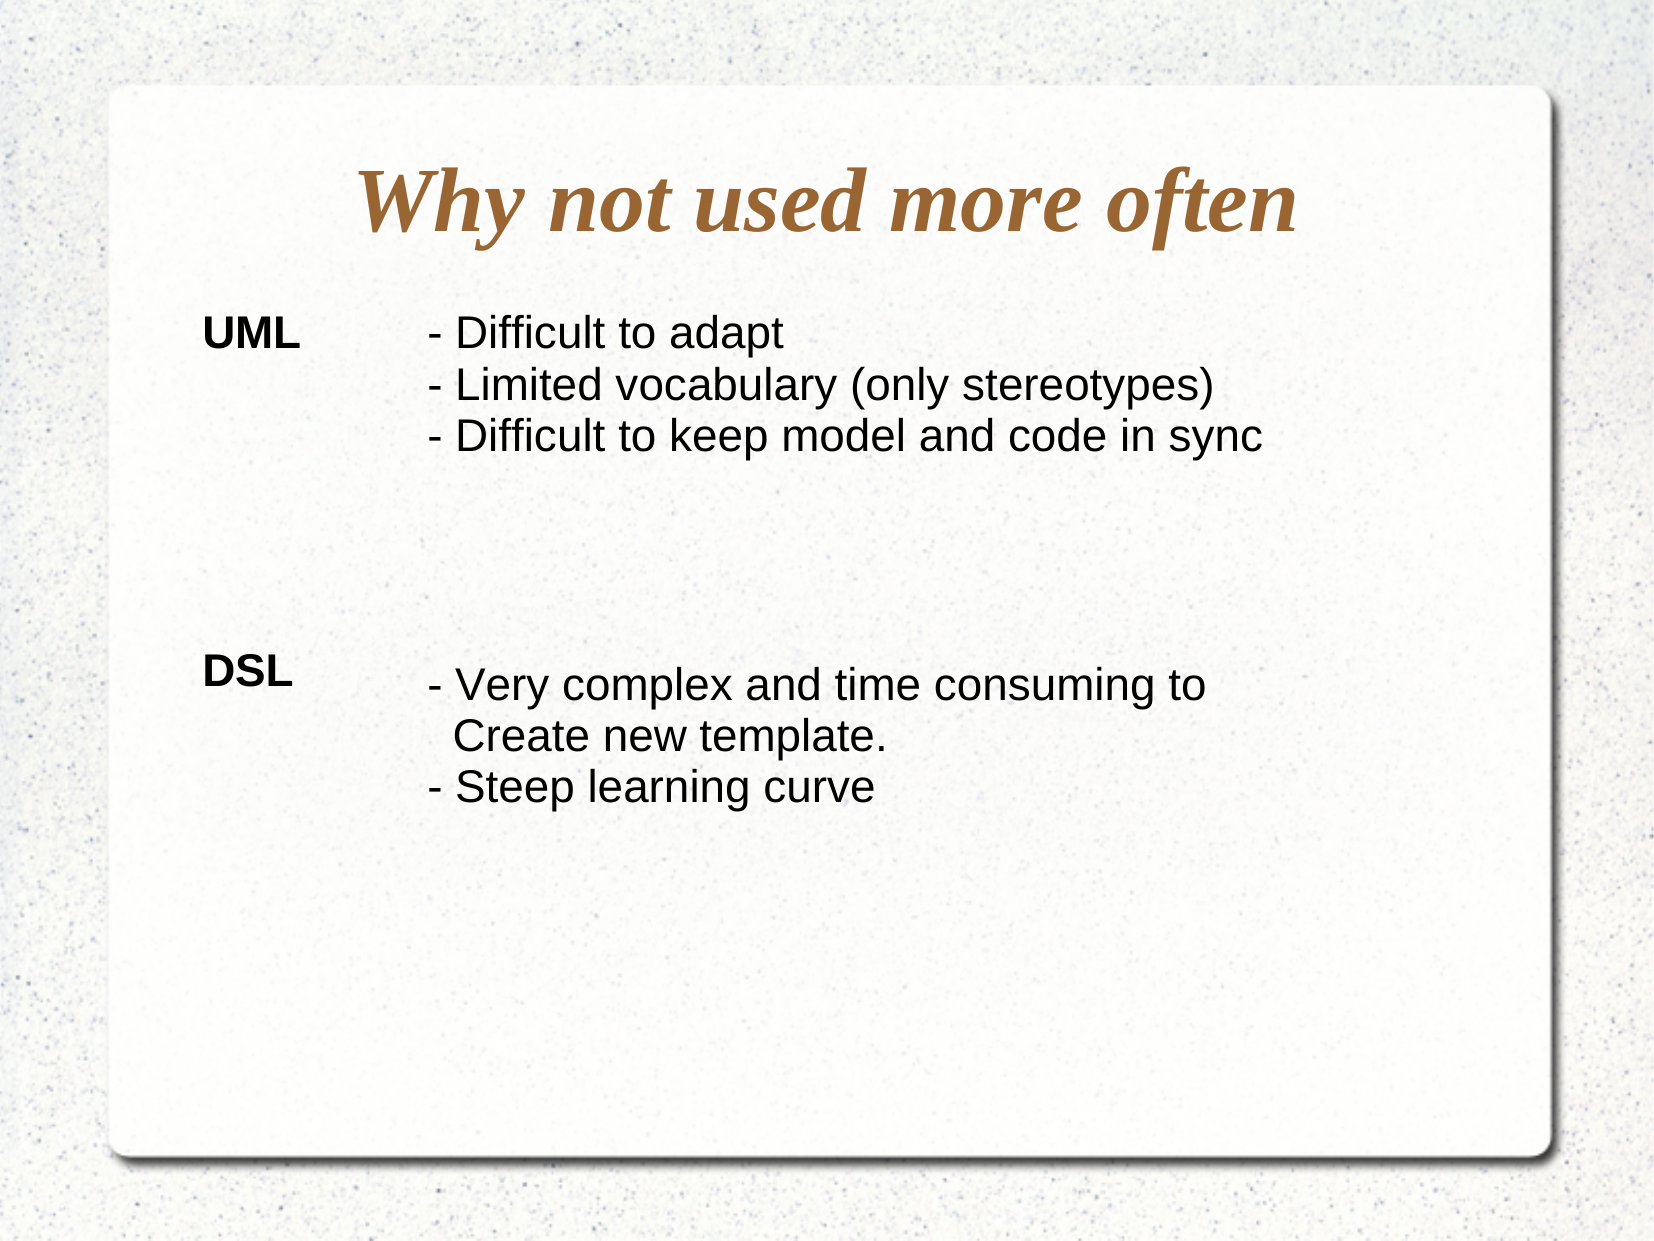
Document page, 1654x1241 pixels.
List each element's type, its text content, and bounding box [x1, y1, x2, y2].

picture [0, 0, 1654, 1241]
title Why not used more often [118, 96, 1536, 304]
text_box - Very complex and time consuming to Create new template. - Steep learning curve [412, 651, 1276, 820]
text_box UML [187, 300, 317, 367]
text_box - Difficult to adapt - Limited vocabulary (only stereotypes) - Difficult to keep model and code in sync [412, 300, 1313, 469]
text_box DSL [187, 637, 309, 713]
